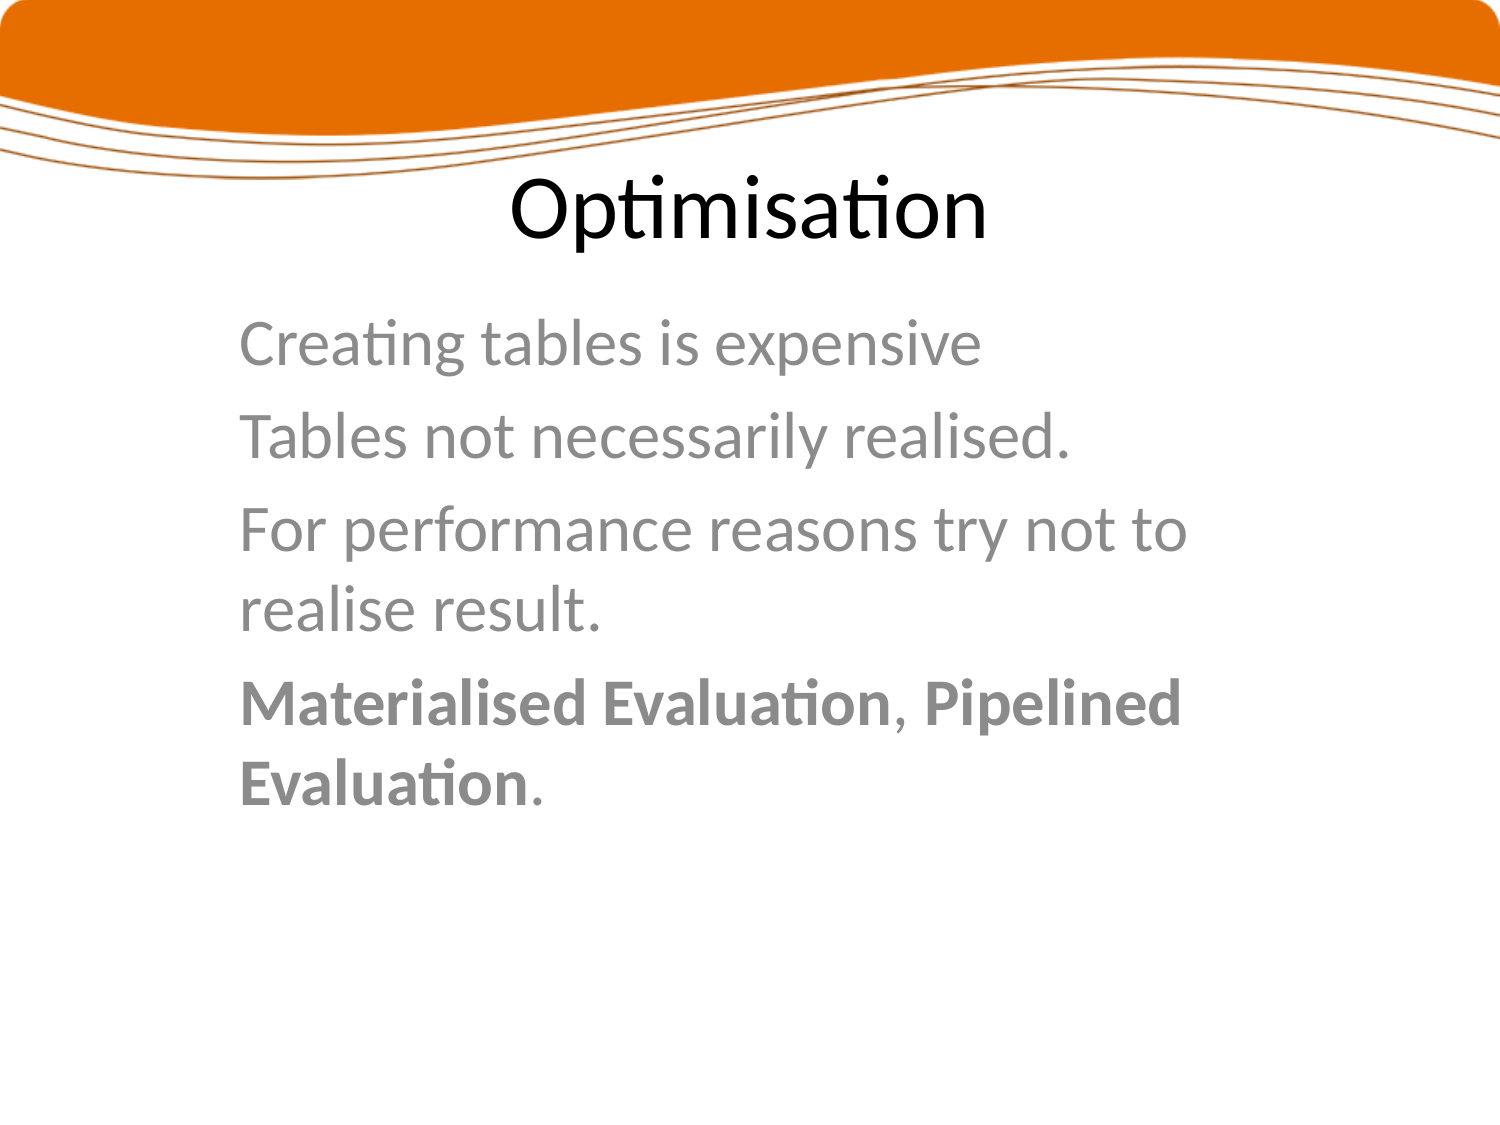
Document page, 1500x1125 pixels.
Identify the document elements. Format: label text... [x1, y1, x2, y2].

text_box Creating tables is expensive Tables not necessarily realised. For performance reasons try not to realise result. Materialised Evaluation, Pipelined Evaluation. [224, 290, 1275, 988]
picture [0, 0, 1500, 180]
text_box Optimisation [74, 125, 1425, 279]
